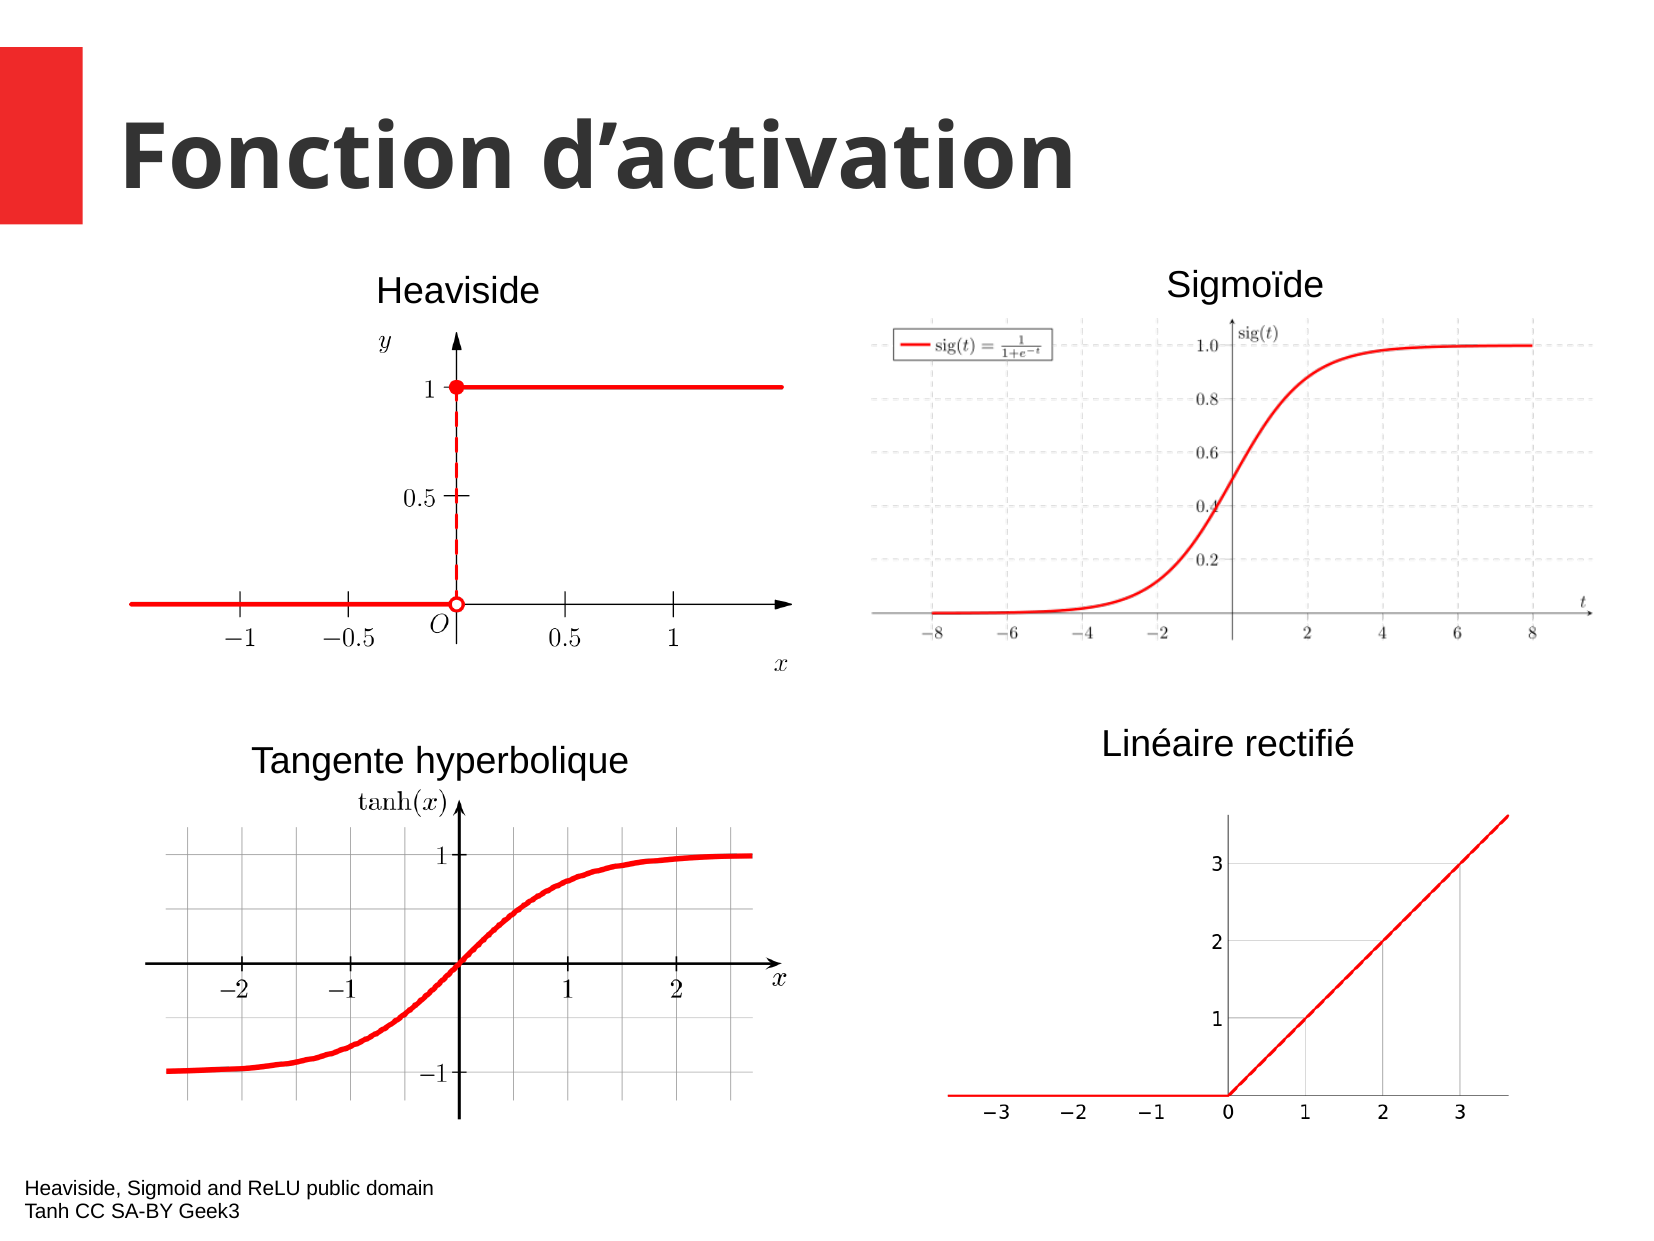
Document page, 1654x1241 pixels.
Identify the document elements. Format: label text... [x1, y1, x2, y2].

text_box Tangente hyperbolique [236, 732, 644, 790]
title Fonction d’activation [118, 49, 1571, 257]
text_box Sigmoïde [1151, 256, 1346, 314]
picture [129, 332, 792, 674]
text_box Heaviside, Sigmoid and ReLU public domain Tanh CC SA-BY Geek3 [9, 1169, 449, 1241]
text_box Heaviside [361, 262, 556, 319]
picture [868, 315, 1596, 650]
text_box Linéaire rectifié [1086, 714, 1370, 772]
picture [127, 779, 792, 1146]
picture [938, 805, 1518, 1134]
